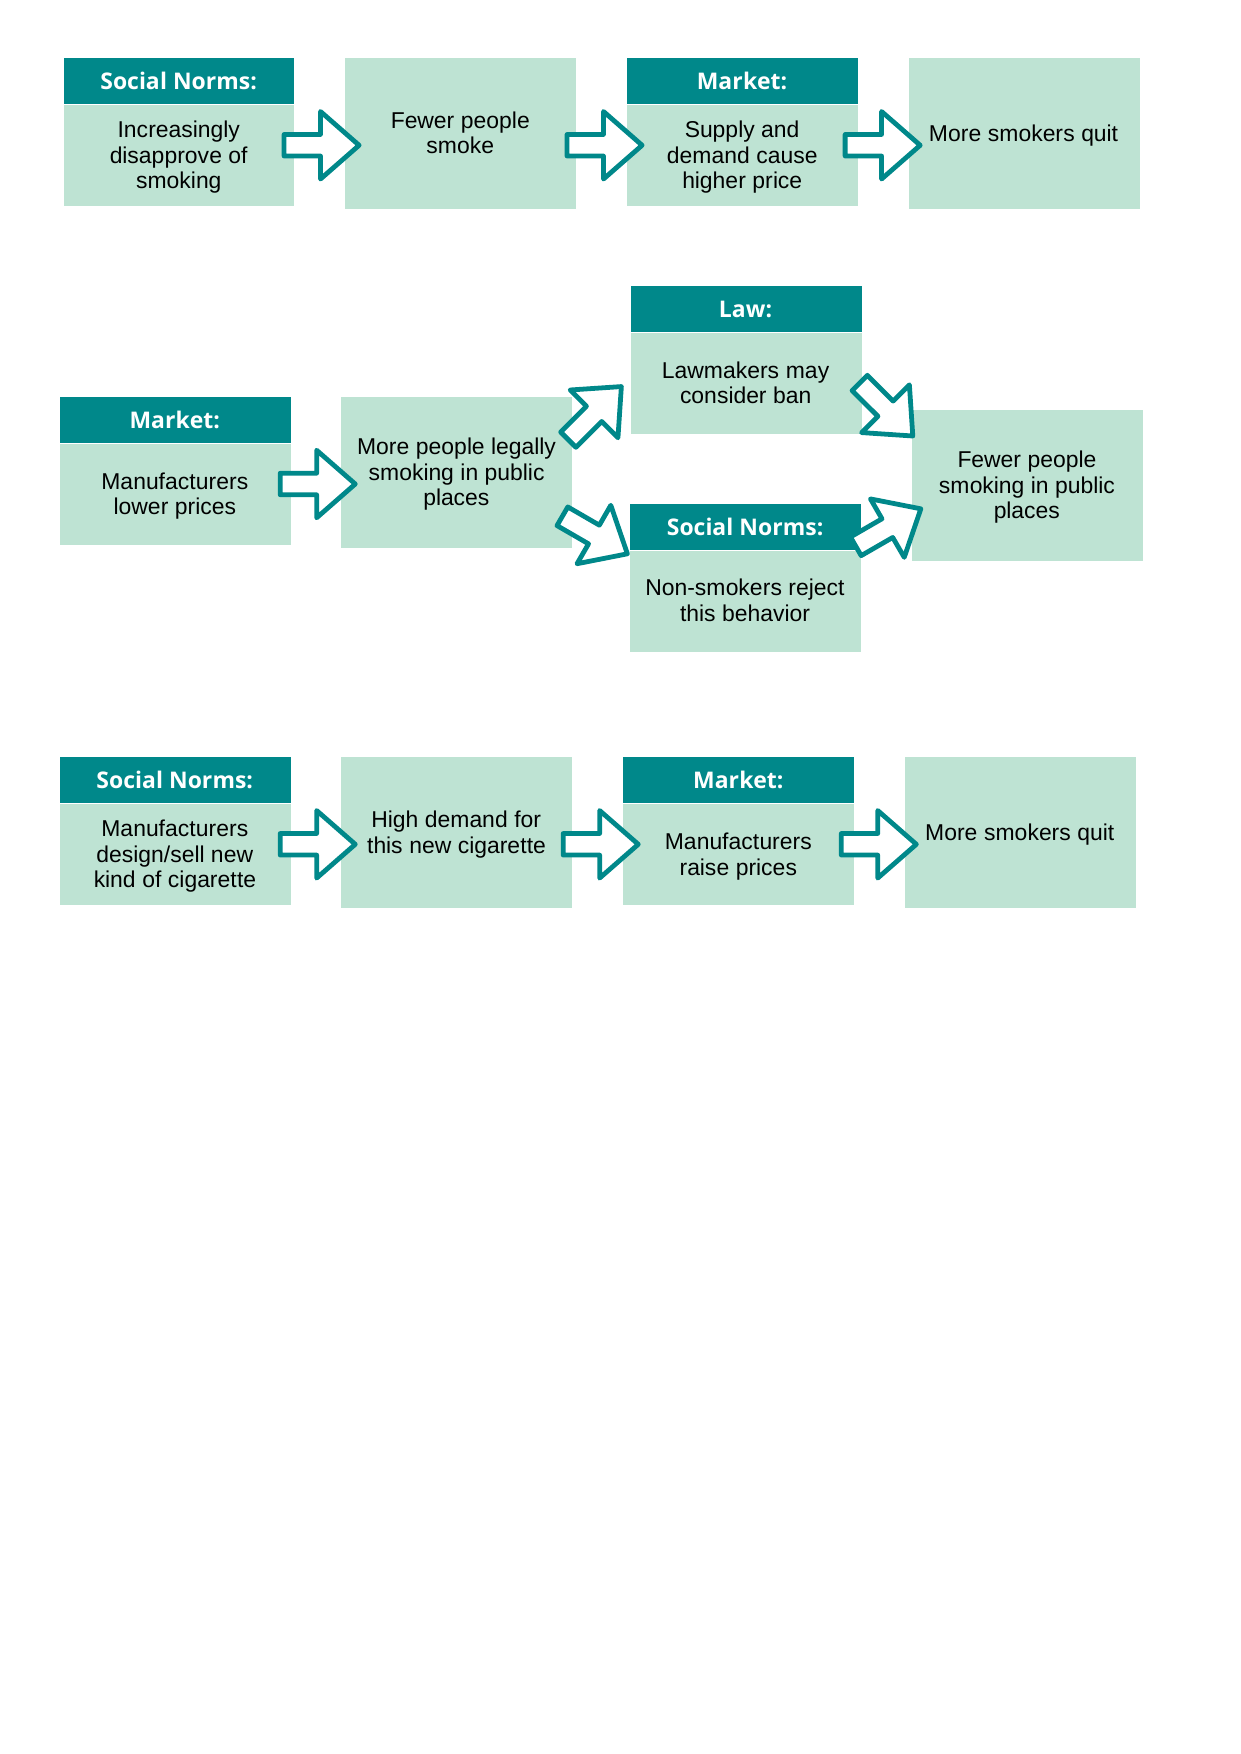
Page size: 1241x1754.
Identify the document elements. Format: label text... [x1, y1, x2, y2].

table_cell Manufacturers design/sell new kind of cigarette [60, 804, 291, 905]
text_box [563, 810, 639, 879]
table_cell Manufacturers raise prices [623, 804, 854, 905]
table_header More people legally smoking in public places [341, 397, 572, 548]
text_box [560, 386, 622, 448]
text_box [852, 375, 913, 437]
text_box [841, 810, 917, 879]
text_box [845, 111, 921, 180]
text_box [567, 111, 643, 180]
table_header Fewer people smoking in public places [912, 410, 1143, 561]
table_header Market: [627, 58, 858, 104]
table_cell Supply and demand cause higher price [627, 105, 858, 206]
text_box [557, 505, 628, 564]
table_header Social Norms: [60, 757, 291, 803]
table_header High demand for this new cigarette [341, 757, 572, 908]
text_box [284, 111, 360, 180]
table_cell Non-smokers reject this behavior [630, 551, 861, 652]
table_header Social Norms: [64, 58, 294, 104]
table_header More smokers quit [909, 58, 1140, 209]
table_header Law: [631, 286, 862, 332]
table_cell Increasingly disapprove of smoking [64, 105, 294, 206]
table_header Social Norms: [630, 504, 861, 550]
table_header Fewer people smoke [345, 58, 576, 209]
text_box [850, 498, 921, 558]
text_box [280, 810, 356, 879]
text_box [280, 450, 356, 518]
table_cell Manufacturers lower prices [60, 444, 291, 545]
table_header Market: [623, 757, 854, 803]
table_header Market: [60, 397, 291, 443]
table_cell Lawmakers may consider ban [631, 333, 862, 434]
table_header More smokers quit [905, 757, 1136, 908]
